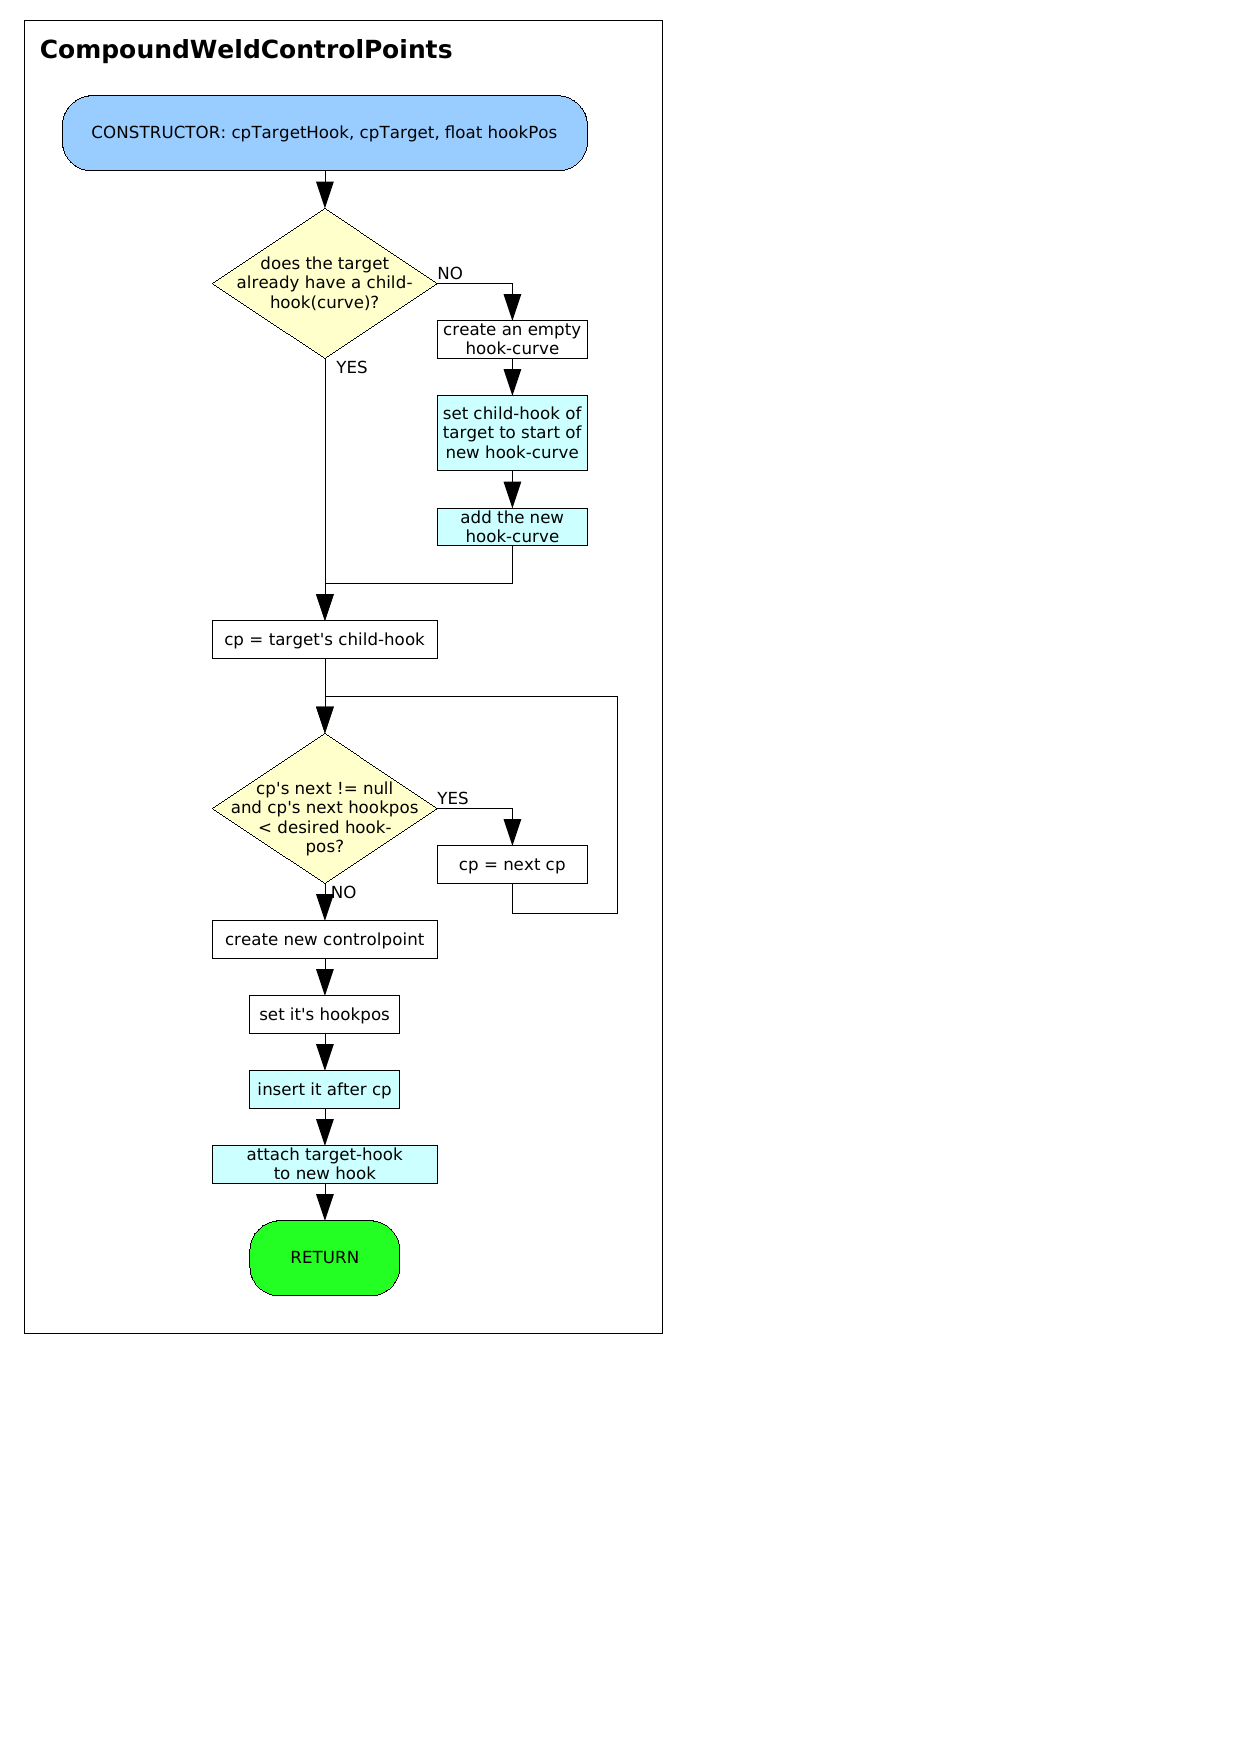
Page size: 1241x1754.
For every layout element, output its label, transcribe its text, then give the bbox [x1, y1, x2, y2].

text_box NO [330, 883, 363, 903]
text_box create new controlpoint [212, 920, 438, 959]
text_box set child-hook of target to start of new hook-curve [437, 395, 588, 471]
text_box cp = next cp [437, 845, 588, 884]
text_box cp's next != null and cp's next hookpos < desired hook- pos? [212, 733, 437, 884]
text_box CompoundWeldControlPoints [24, 20, 663, 1334]
text_box set it's hookpos [249, 995, 400, 1034]
text_box attach target-hook to new hook [212, 1145, 438, 1184]
text_box YES [437, 788, 470, 808]
text_box YES [336, 358, 369, 378]
text_box cp = target's child-hook [212, 620, 438, 659]
text_box add the new hook-curve [437, 508, 588, 546]
text_box create an empty hook-curve [437, 320, 588, 359]
text_box insert it after cp [249, 1070, 400, 1109]
